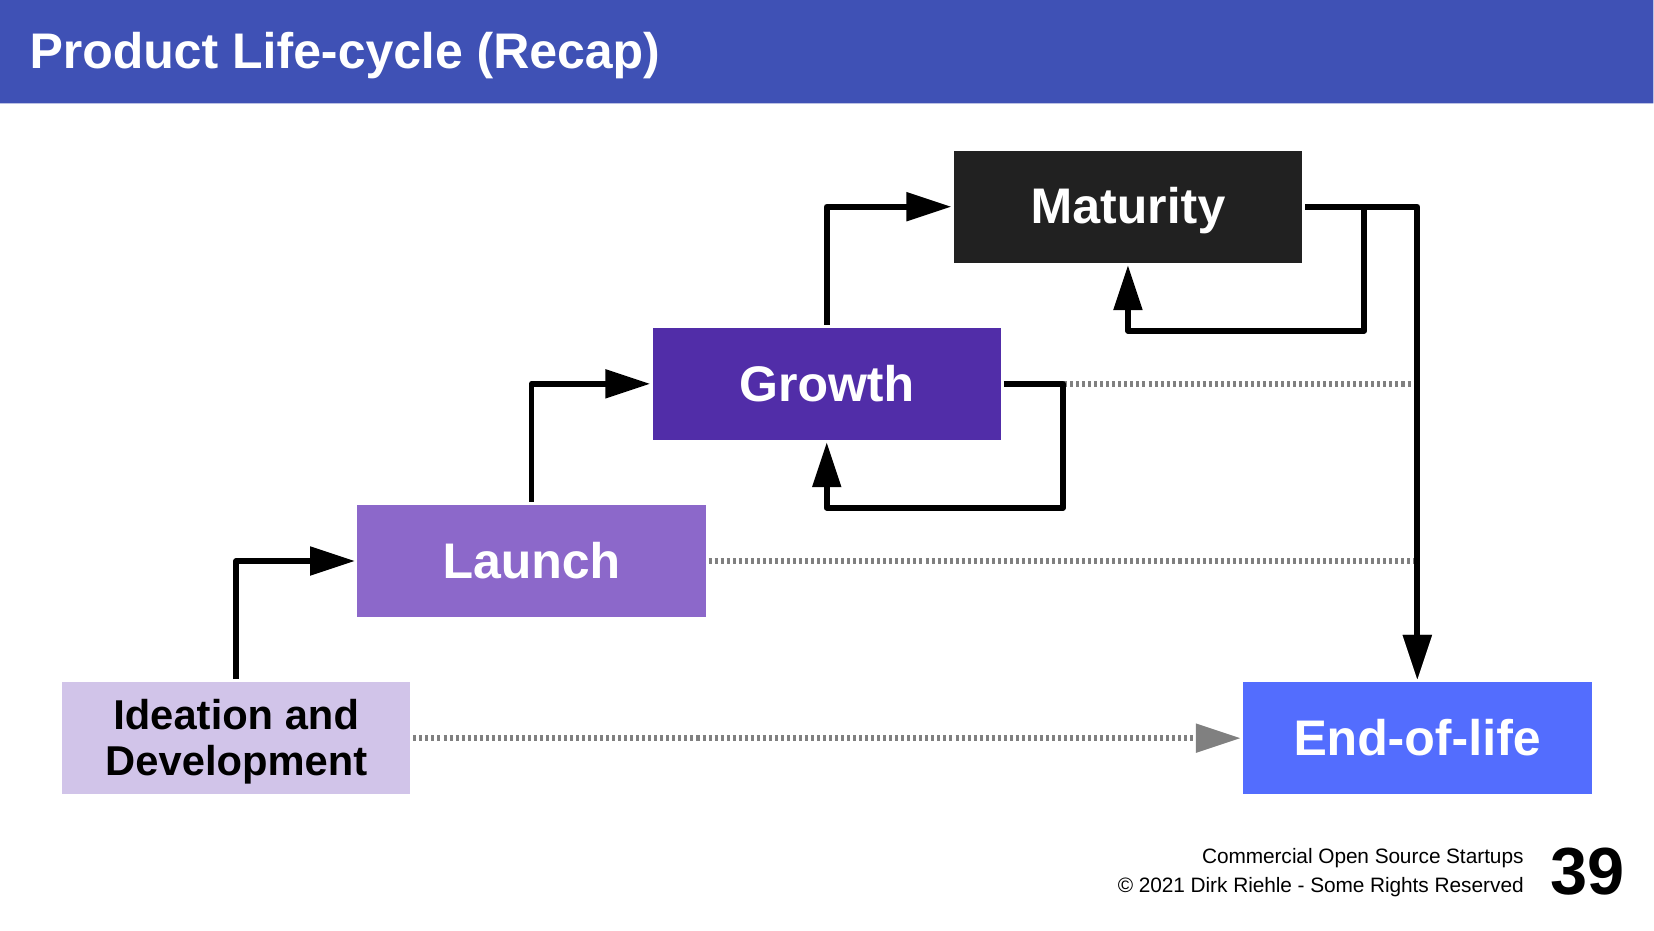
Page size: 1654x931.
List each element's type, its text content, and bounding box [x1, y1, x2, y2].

text_box Ideation and Development [59, 679, 414, 798]
text_box Growth [649, 324, 1004, 443]
text_box Launch [354, 501, 709, 621]
title Product Life-cycle (Recap) [0, 0, 1654, 104]
text_box End-of-life [1240, 679, 1595, 798]
text_box Maturity [950, 147, 1306, 266]
